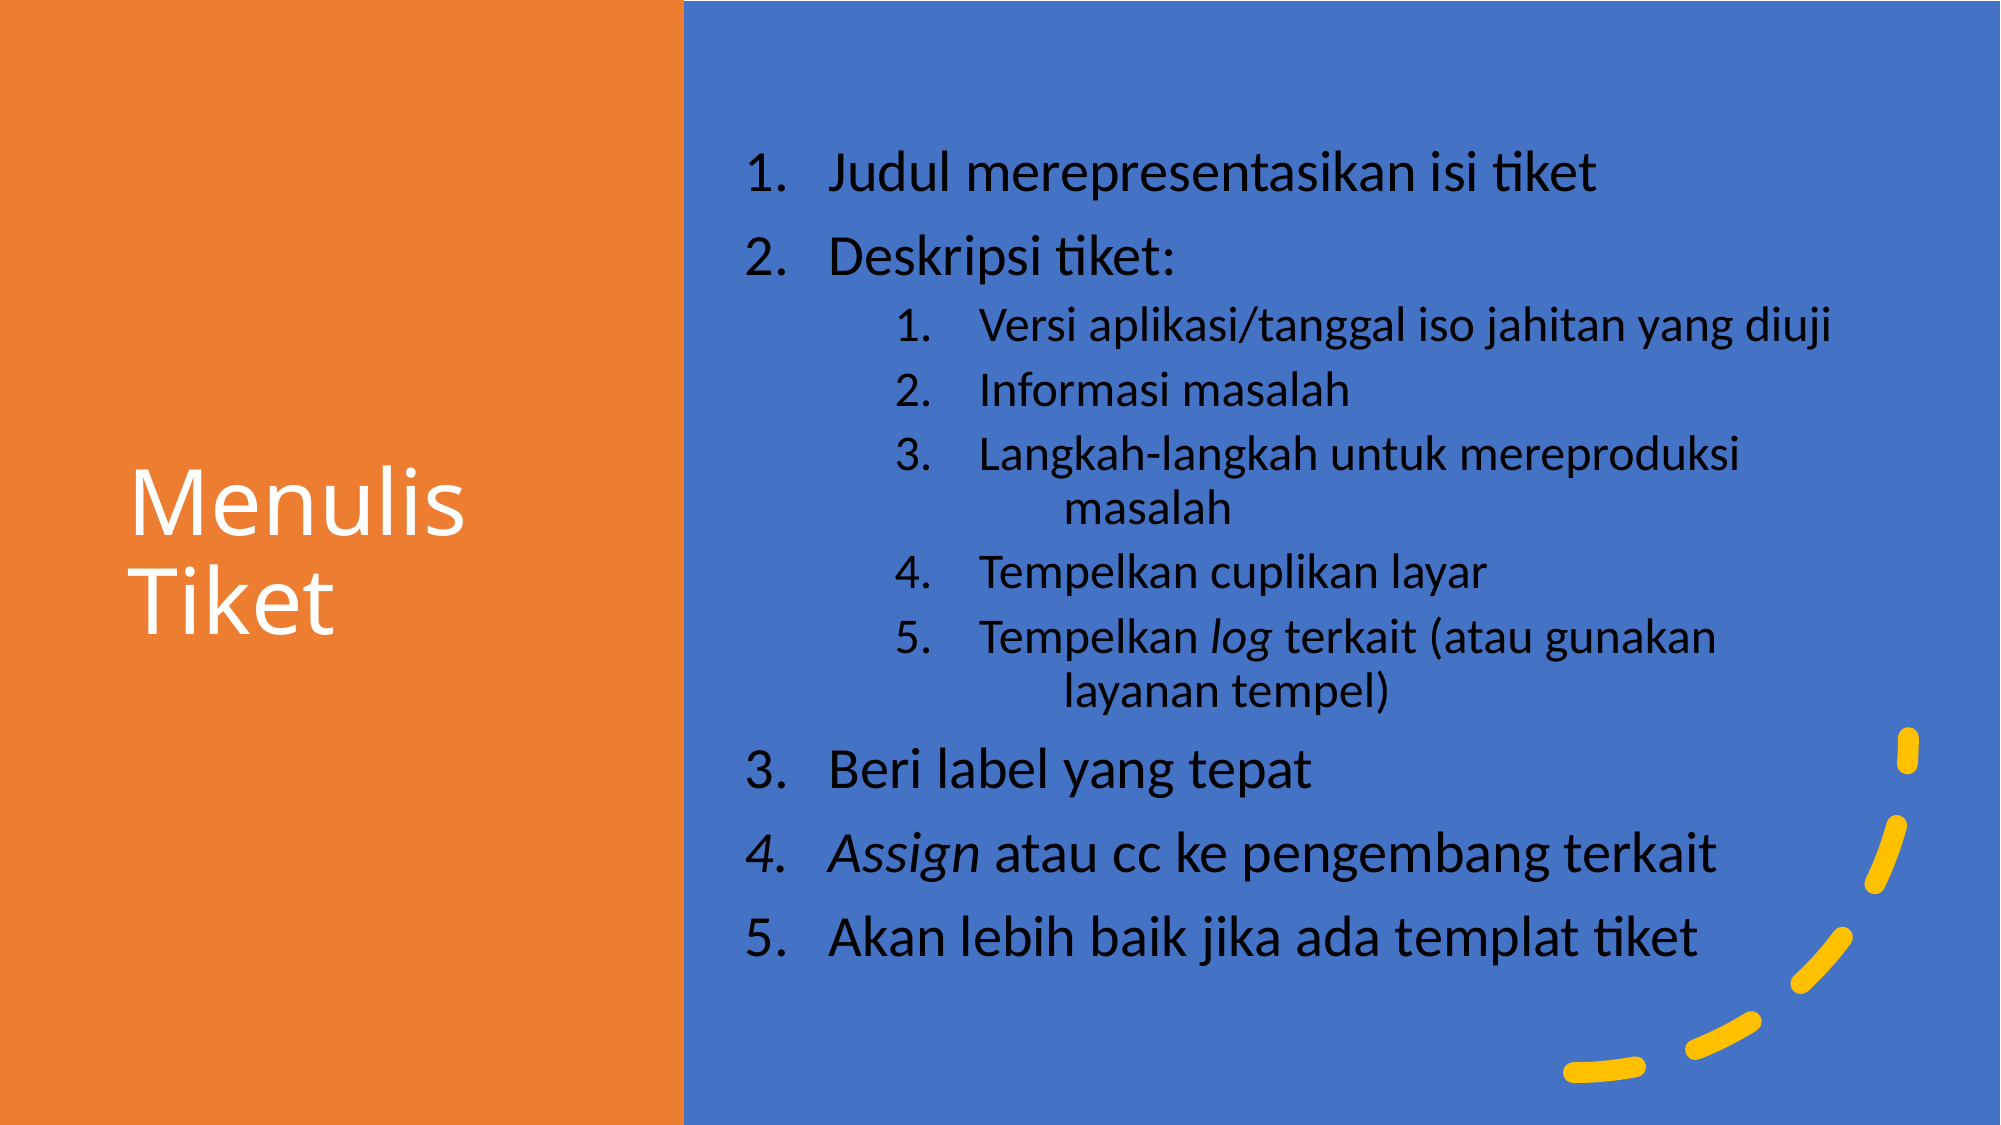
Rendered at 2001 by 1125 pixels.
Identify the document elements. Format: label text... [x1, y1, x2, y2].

text_box [0, 0, 2000, 1125]
title Menulis Tiket [112, 97, 638, 1014]
list Judul merepresentasikan isi tiket Deskripsi tiket: Versi aplikasi/tanggal iso jahitan yang diuji Informasi masalah Langkah-langkah untuk mereproduksi masalah Tempelkan cuplikan layar Tempelkan log terkait (atau gunakan layanan tempel) Beri label yang tepat Assign atau cc ke pengembang terkait Akan lebih baik jika ada templat tiket [729, 97, 1863, 1014]
